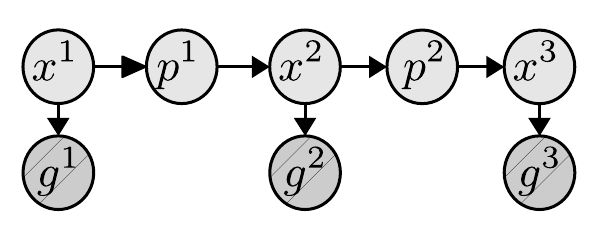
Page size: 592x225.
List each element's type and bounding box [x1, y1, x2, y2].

text_box [269, 135, 341, 210]
text_box [22, 29, 94, 104]
text_box [146, 29, 218, 104]
text_box [269, 30, 341, 104]
text_box [23, 135, 94, 210]
text_box [504, 135, 575, 210]
text_box [386, 30, 458, 104]
text_box [504, 30, 575, 104]
